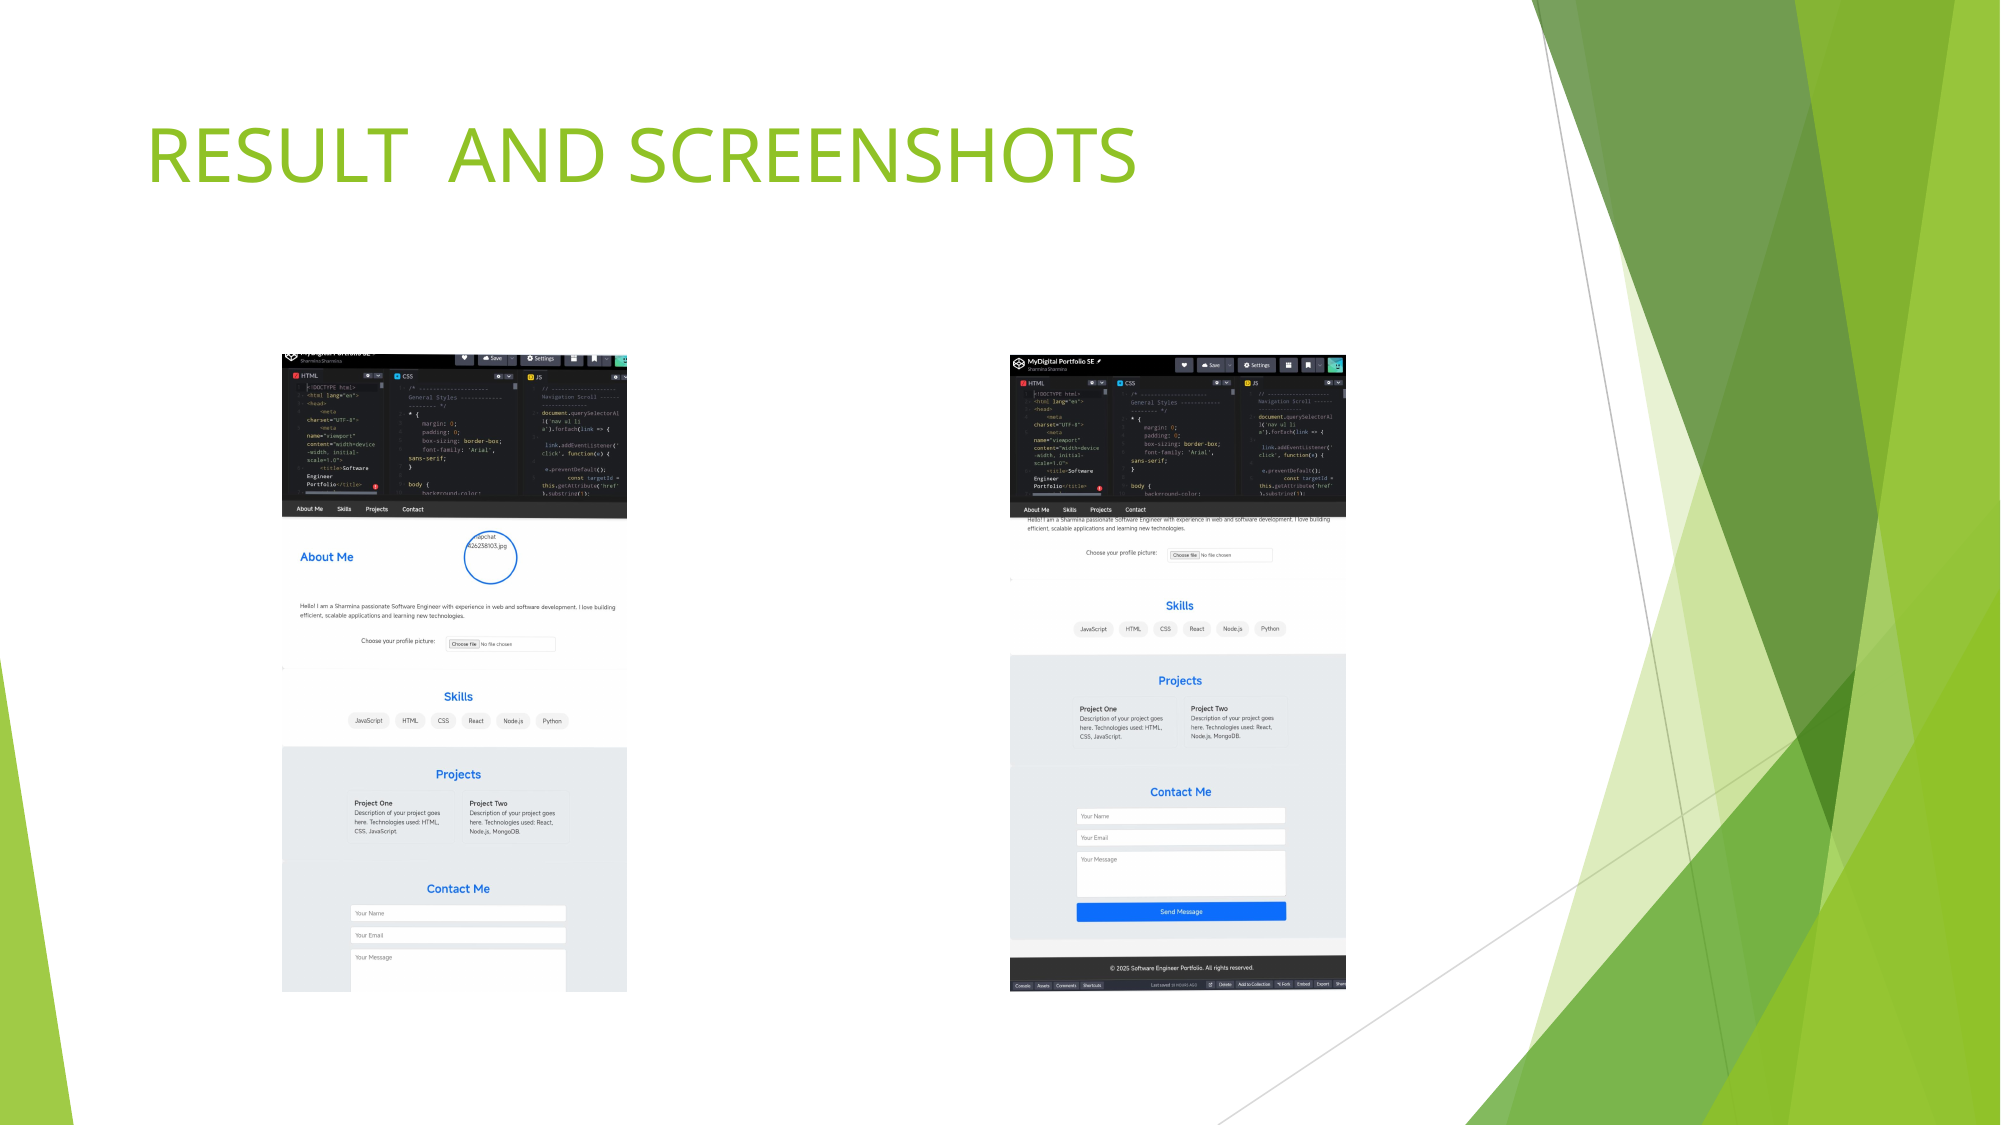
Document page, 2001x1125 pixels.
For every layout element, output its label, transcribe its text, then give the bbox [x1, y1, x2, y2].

picture [282, 354, 627, 992]
picture [1010, 354, 1346, 992]
title RESULT AND SCREENSHOTS [111, 99, 1522, 317]
